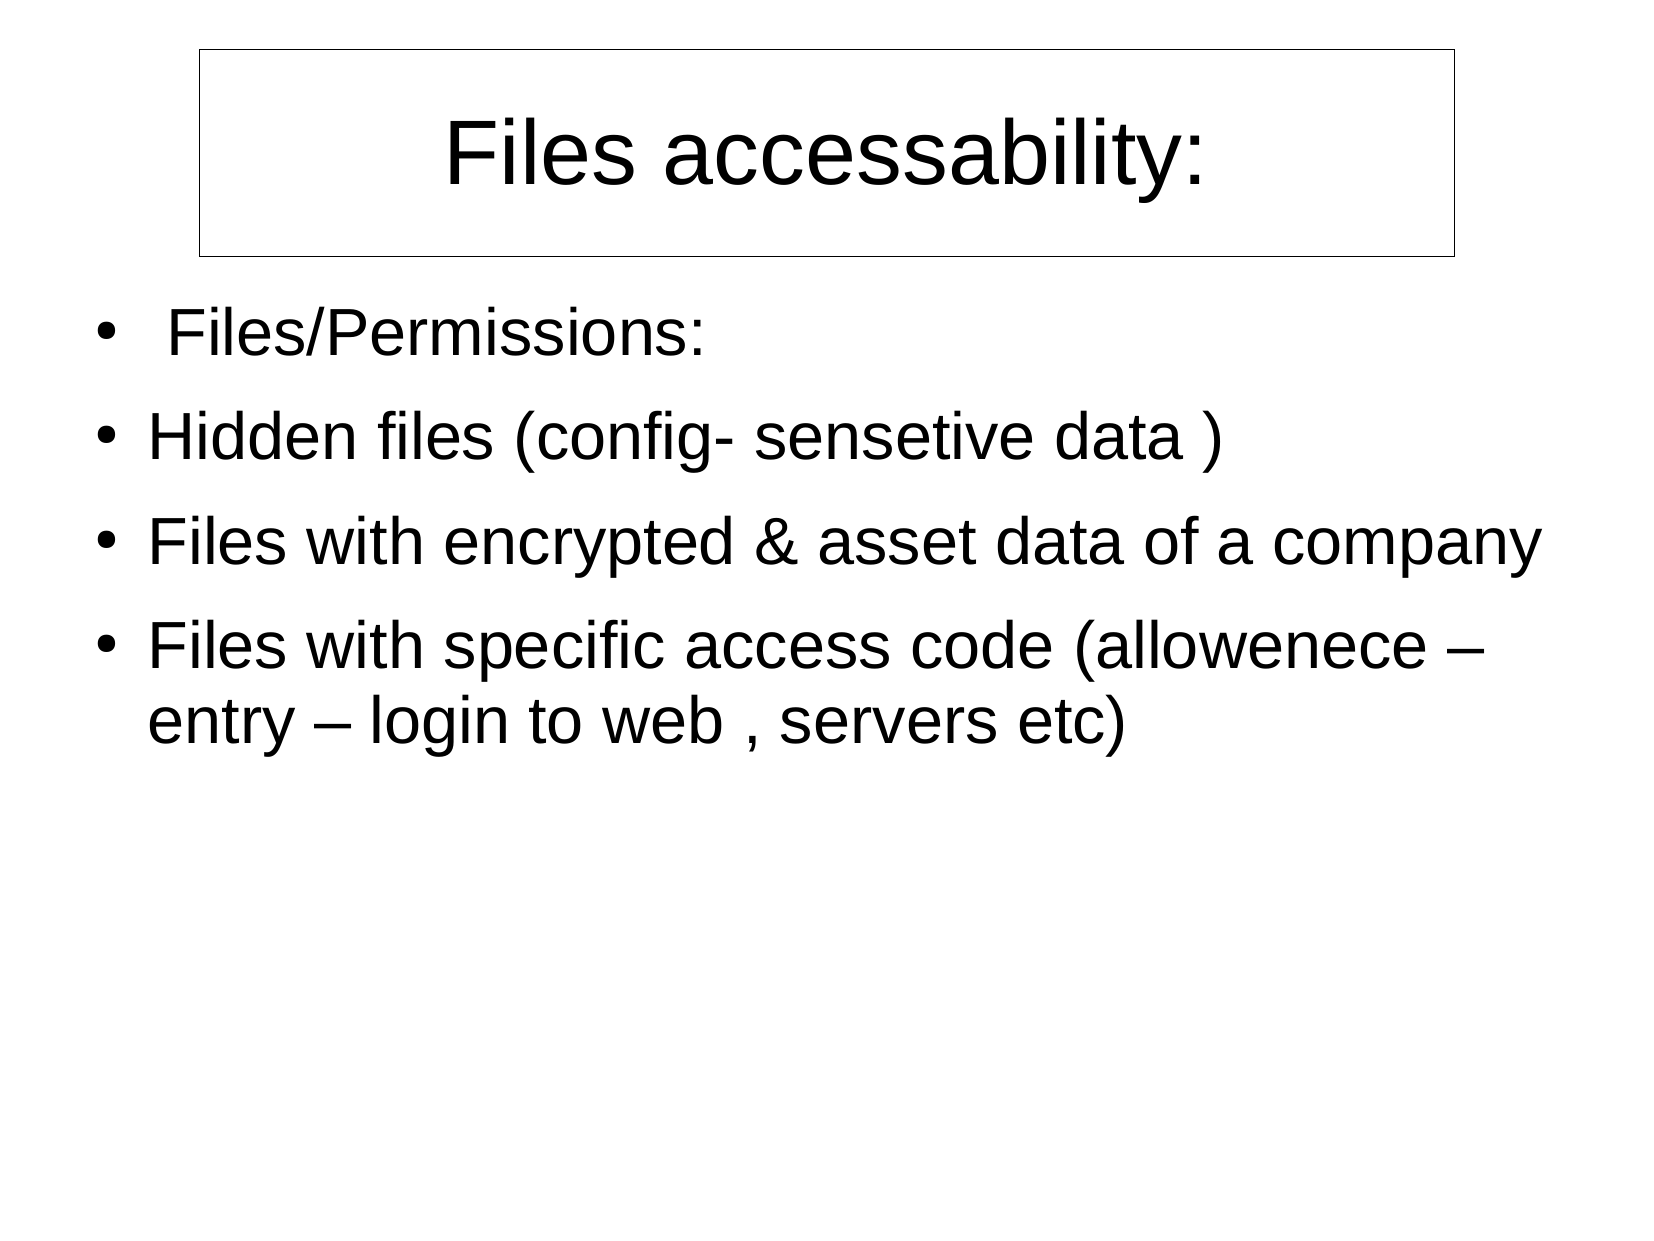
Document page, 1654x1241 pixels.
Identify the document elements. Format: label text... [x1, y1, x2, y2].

title Files accessability: [199, 49, 1455, 257]
list Files/Permissions: Hidden files (config- sensetive data ) Files with encrypted & asset data of a company Files with specific access code (allowenece – entry – login to web , servers etc) [76, 295, 1565, 1015]
